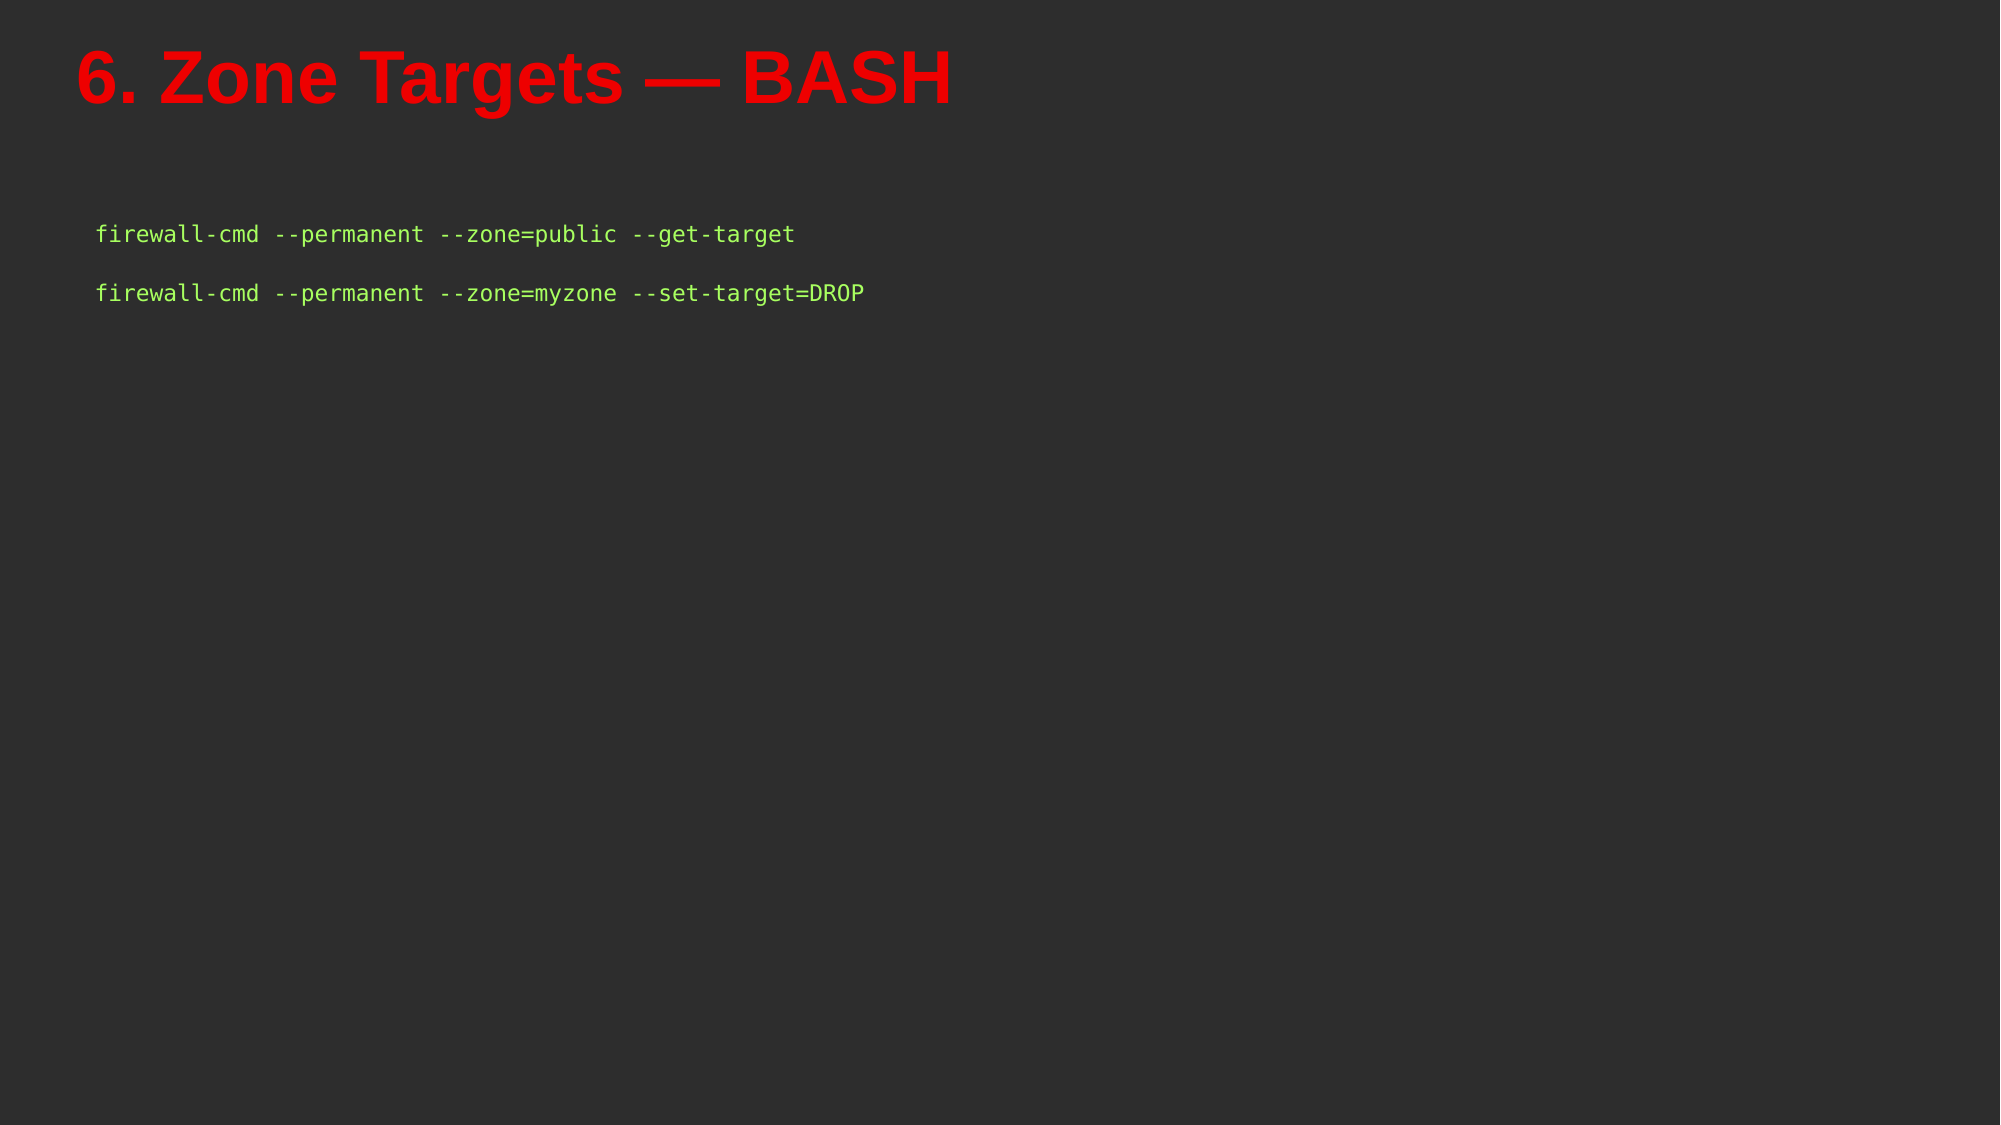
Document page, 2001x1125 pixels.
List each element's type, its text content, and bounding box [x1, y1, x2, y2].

text_box firewall-cmd --permanent --zone=public --get-target firewall-cmd --permanent --zone=myzone --set-target=DROP [59, 194, 1942, 1093]
text_box 6. Zone Targets — BASH [59, 23, 1942, 178]
